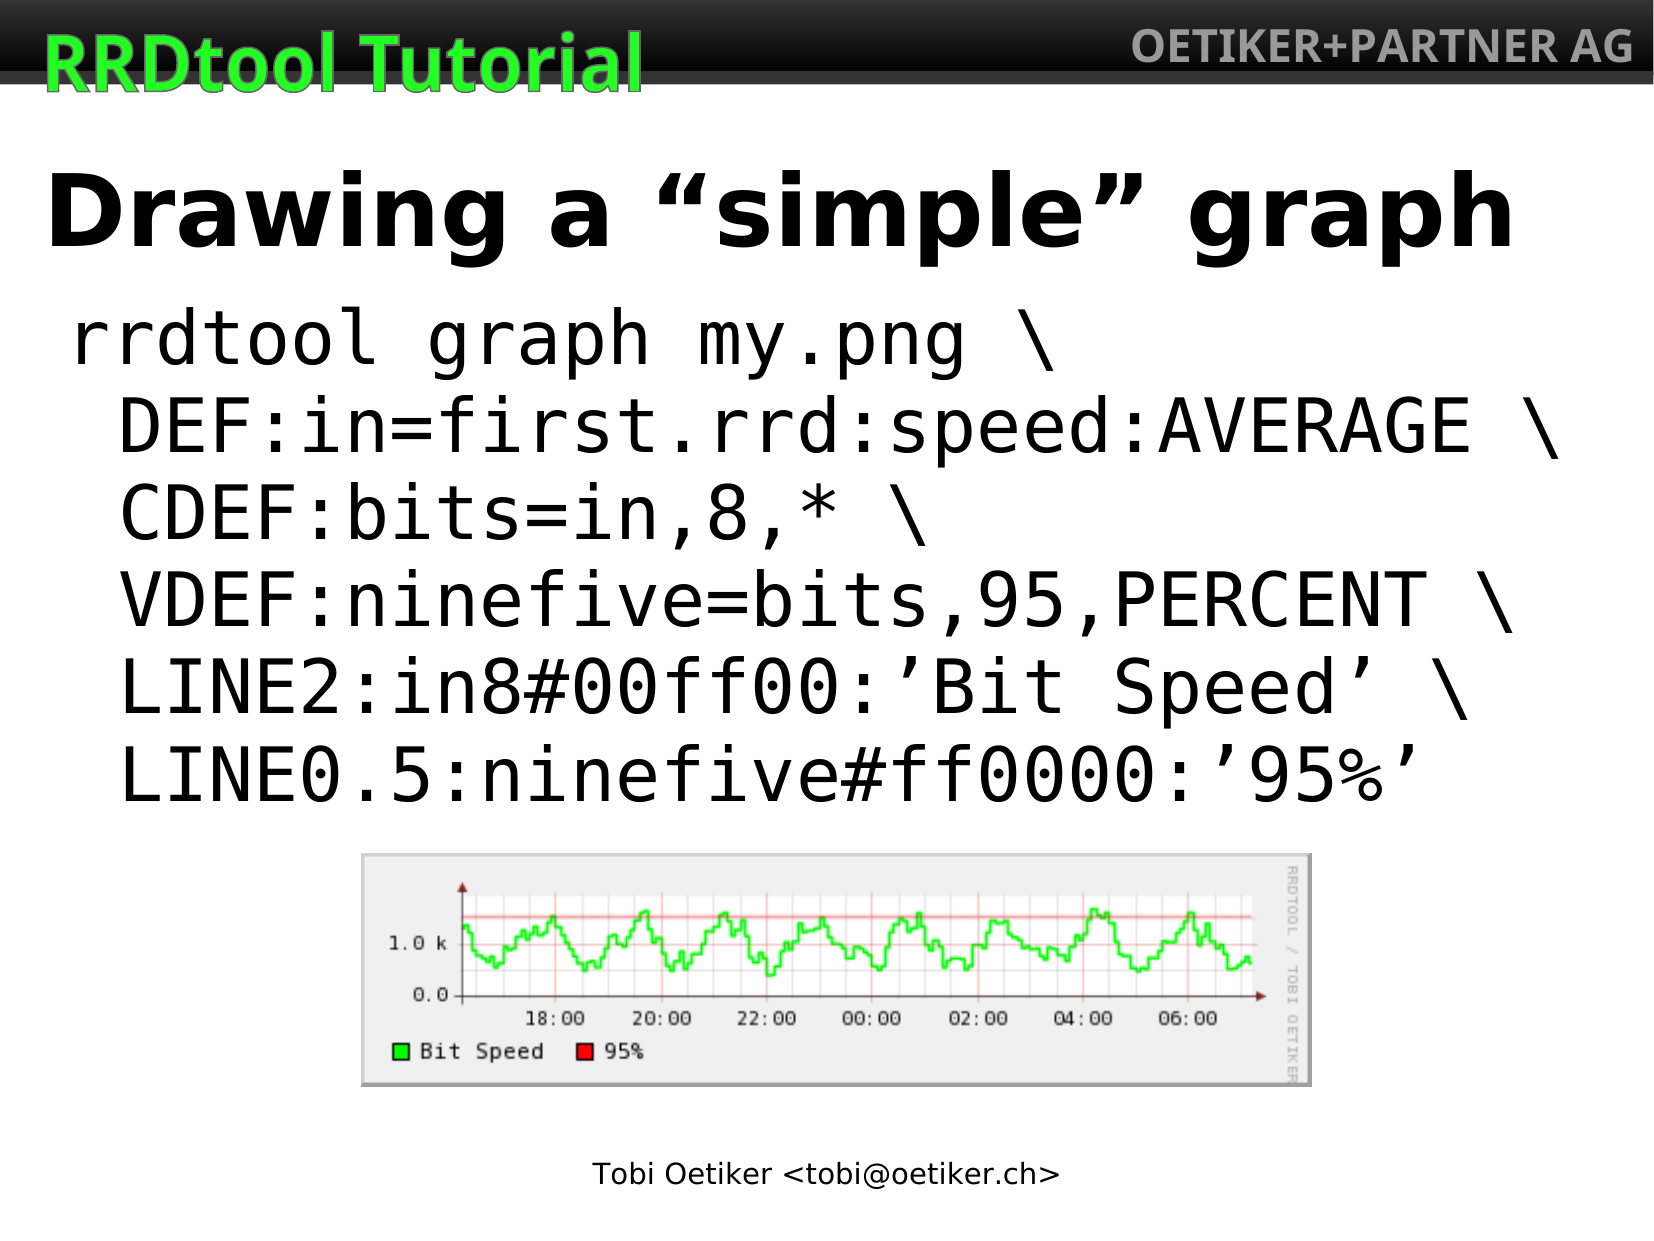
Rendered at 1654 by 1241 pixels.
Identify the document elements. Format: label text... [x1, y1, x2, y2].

picture [361, 853, 1312, 1087]
title Drawing a “simple” graph [43, 137, 1582, 287]
text_box rrdtool graph my.png \ DEF:in=first.rrd:speed:AVERAGE \ CDEF:bits=in,8,* \ VDEF:ninefive=bits,95,PERCENT \ LINE2:in8#00ff00:’Bit Speed’ \ LINE0.5:ninefive#ff0000:’95%’ [47, 295, 1596, 820]
